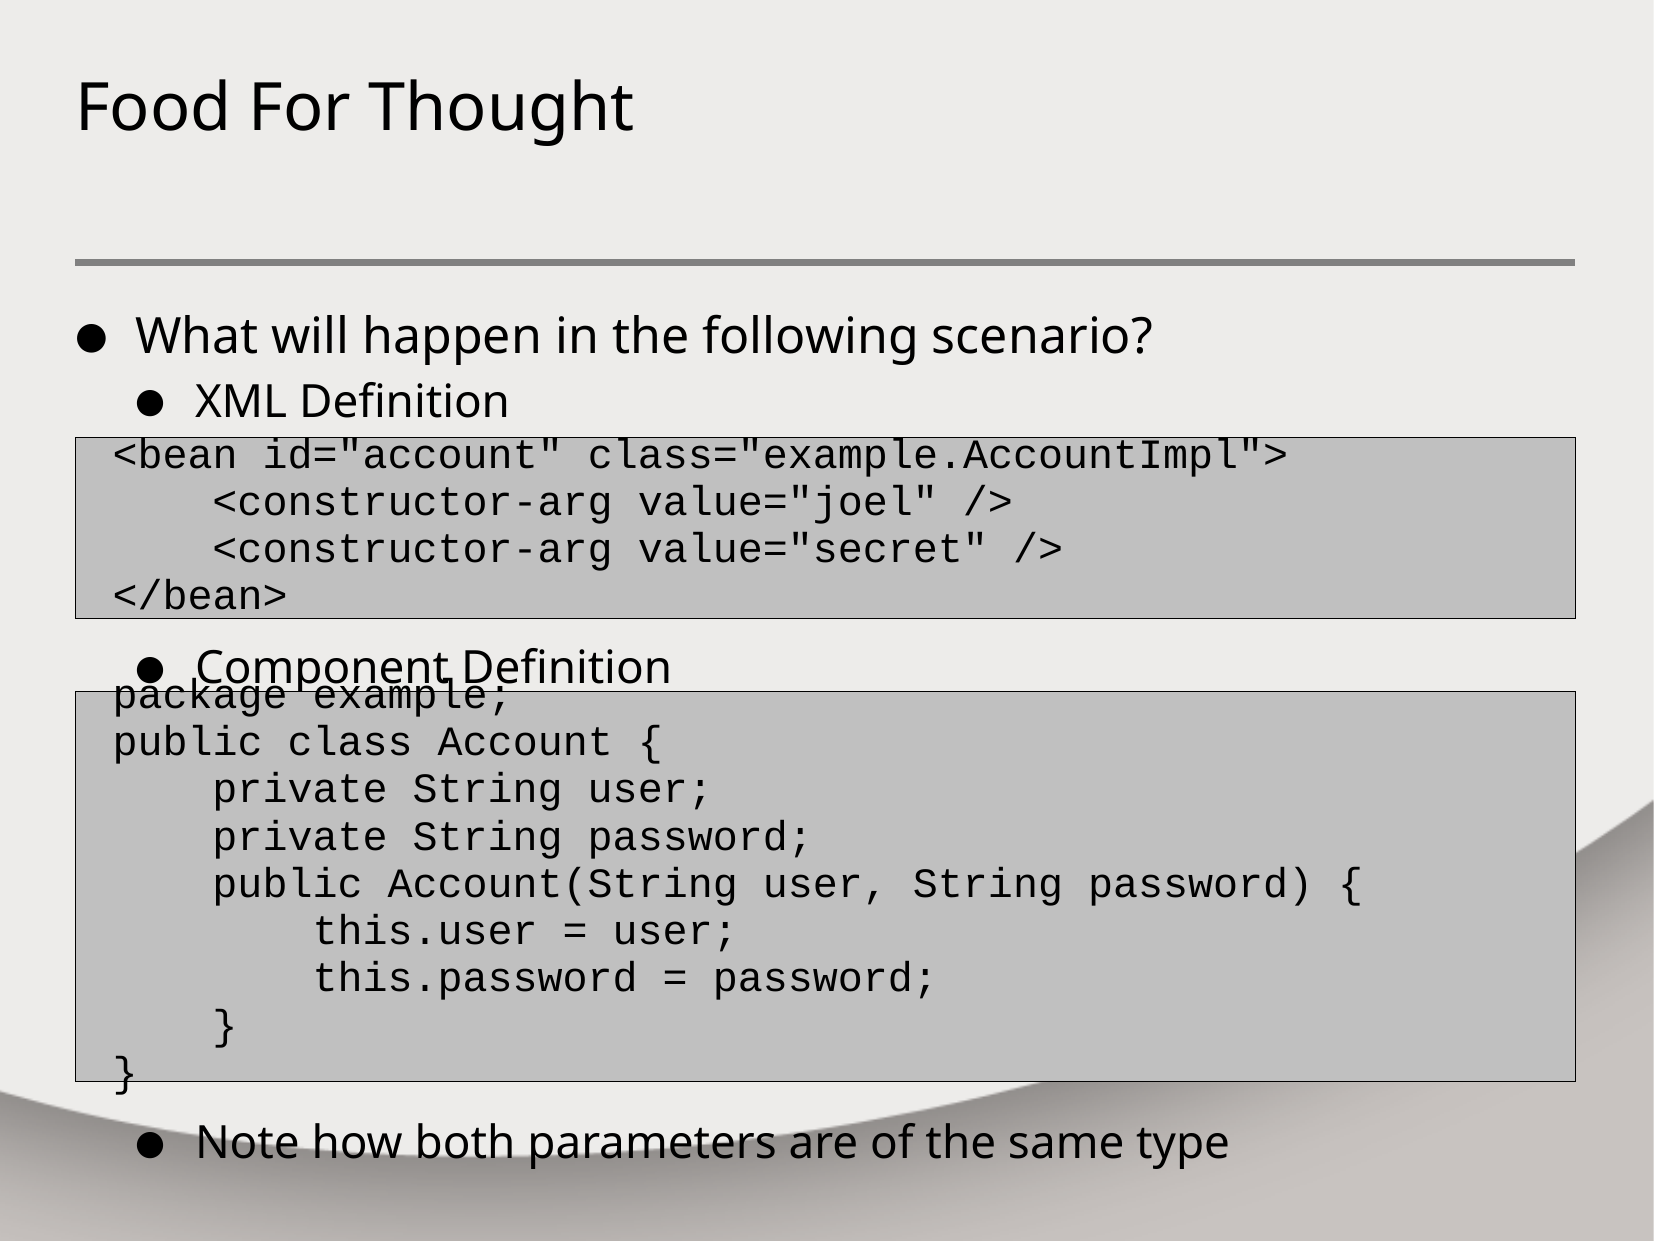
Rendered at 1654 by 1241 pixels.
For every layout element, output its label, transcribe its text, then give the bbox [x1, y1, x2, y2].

text_box package example; public class Account { private String user; private String password; public Account(String user, String password) { this.user = user; this.password = password; } } [75, 691, 1576, 1082]
picture [0, 0, 1654, 1241]
title Food For Thought [75, 75, 1576, 226]
list What will happen in the following scenario? XML Definition Component Definition Note how both parameters are of the same type [75, 619, 1576, 691]
list What will happen in the following scenario? XML Definition Component Definition Note how both parameters are of the same type [75, 300, 1576, 437]
list What will happen in the following scenario? XML Definition Component Definition Note how both parameters are of the same type [75, 1082, 1576, 1163]
text_box <bean id="account" class="example.AccountImpl"> <constructor-arg value="joel" /> <constructor-arg value="secret" /> </bean> [75, 437, 1576, 619]
